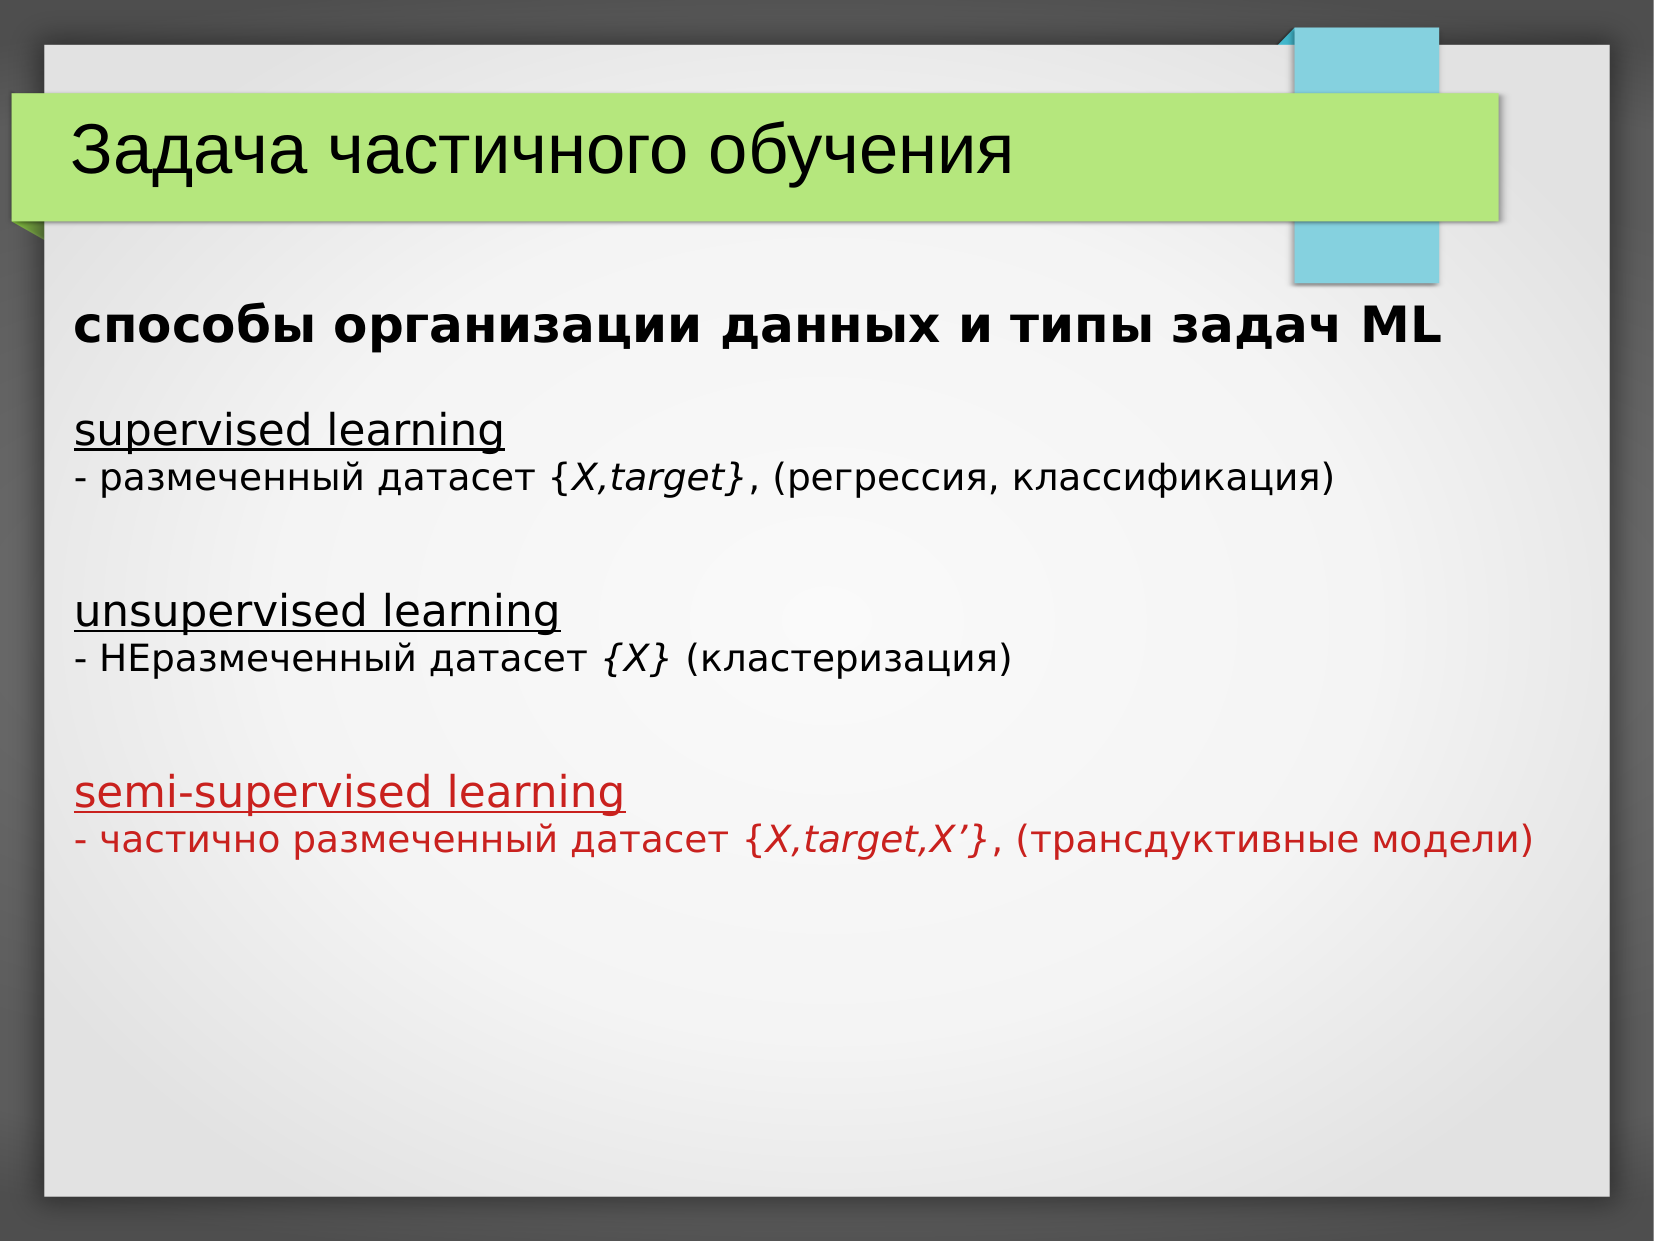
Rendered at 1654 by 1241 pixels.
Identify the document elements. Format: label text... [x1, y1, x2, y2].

text_box способы организации данных и типы задач ML supervised learning - размеченный датасет {X,target}, (регрессия, классификация) unsupervised learning - НЕразмеченный датасет {X} (кластеризация) semi-supervised learning - частично размеченный датасет {X,target,X’}, (трансдуктивные модели) [59, 288, 1595, 1016]
picture [0, 0, 1654, 1241]
title Задача частичного обучения [70, 109, 1134, 190]
